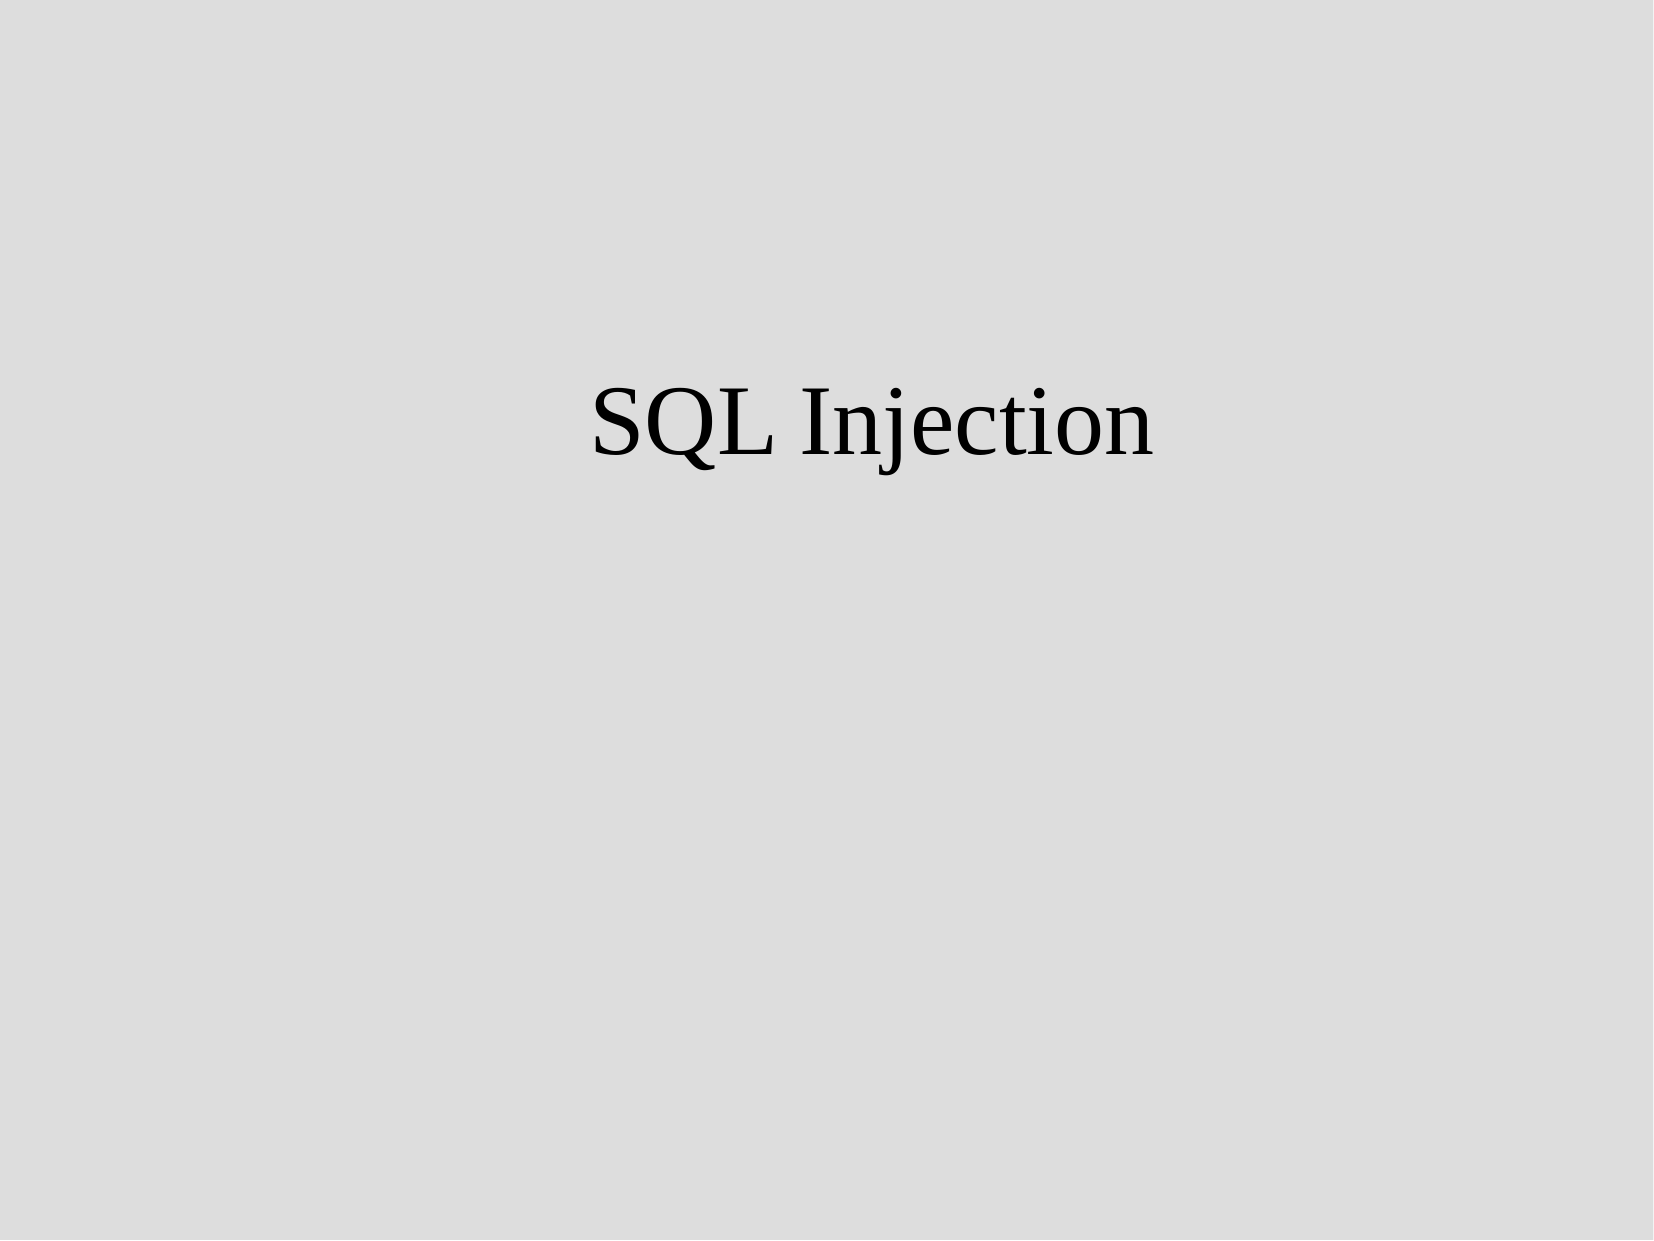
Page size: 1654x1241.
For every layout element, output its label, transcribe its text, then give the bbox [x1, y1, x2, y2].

subtitle [82, 49, 1571, 1010]
text_box SQL Injection [271, 357, 1473, 484]
